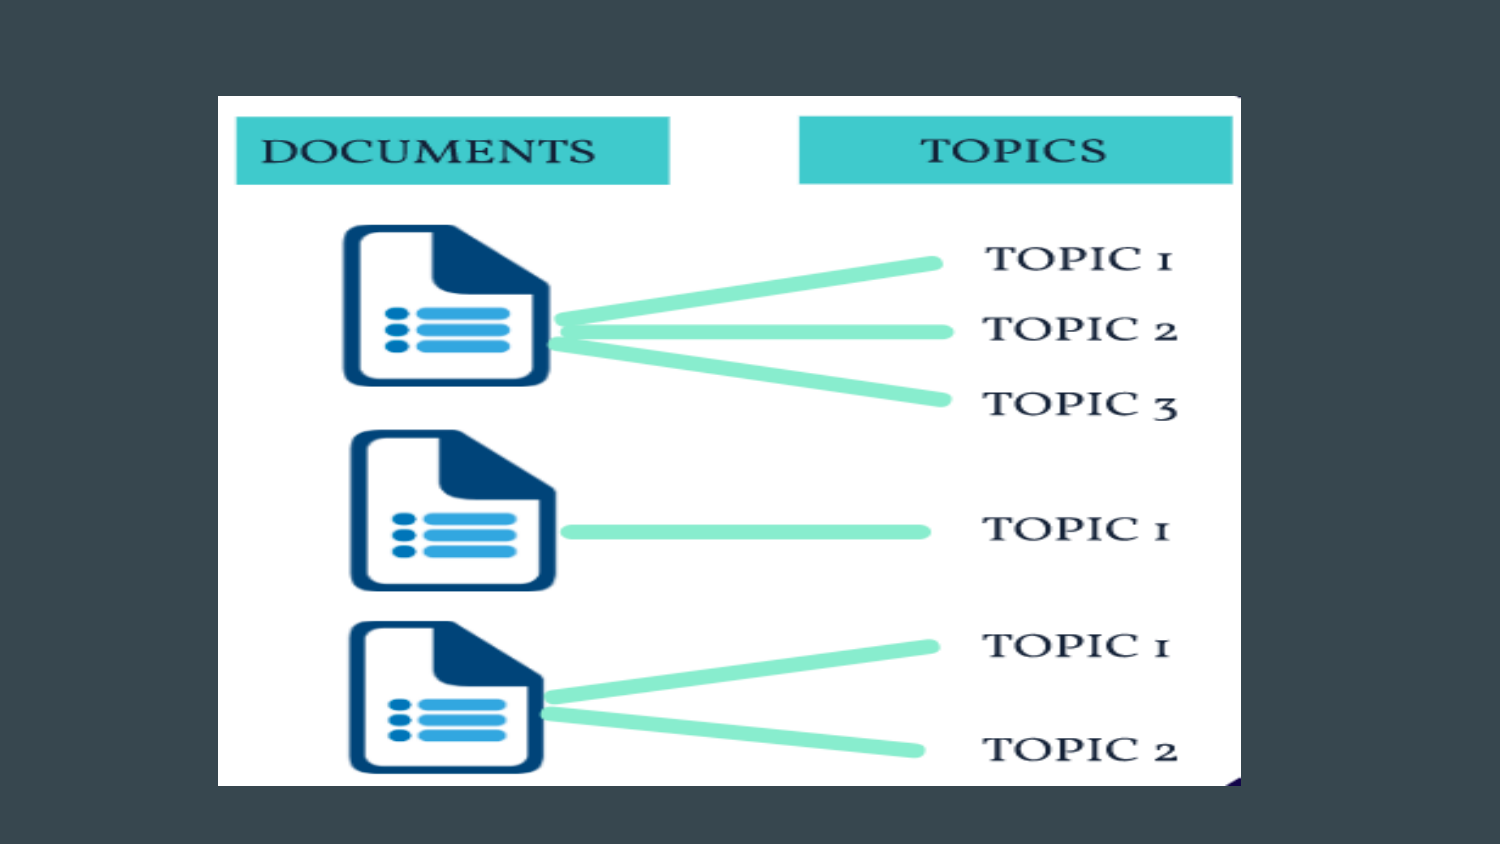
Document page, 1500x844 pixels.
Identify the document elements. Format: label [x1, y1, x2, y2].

picture [218, 96, 1241, 786]
